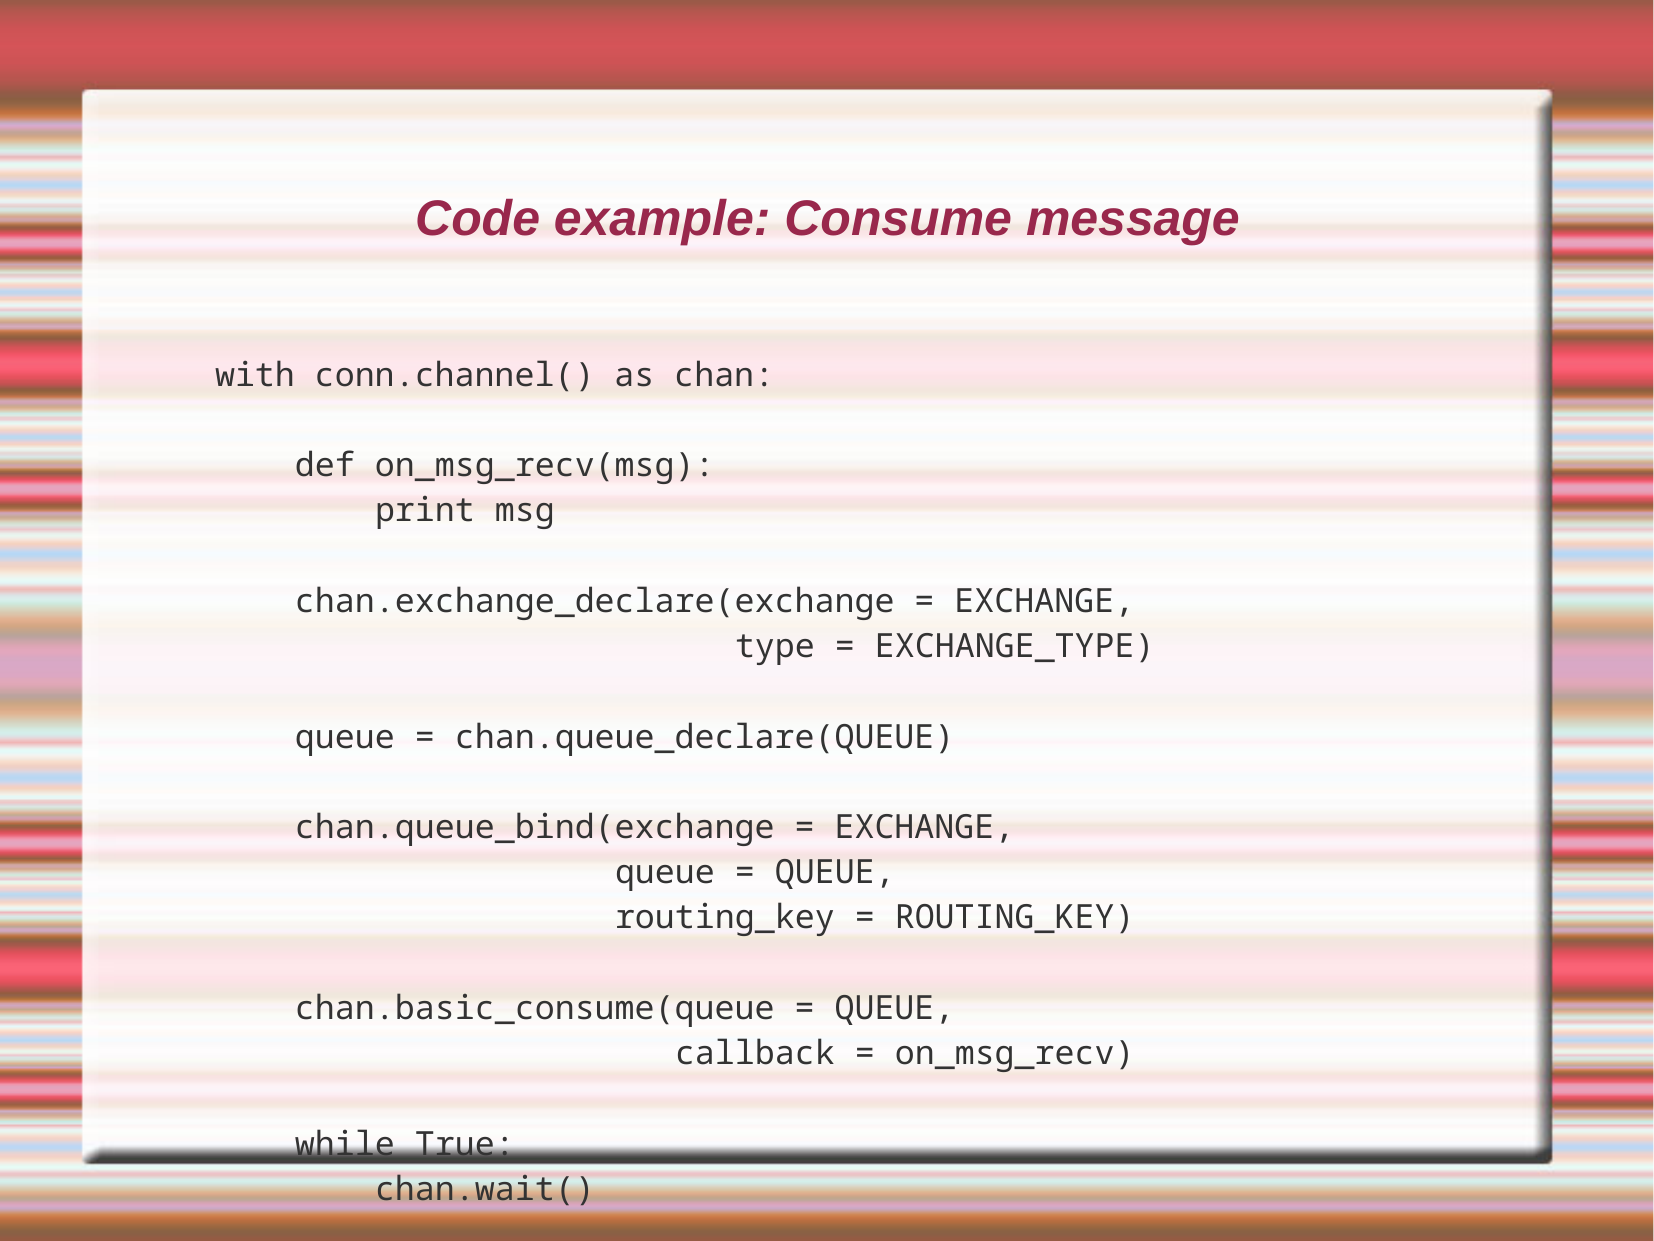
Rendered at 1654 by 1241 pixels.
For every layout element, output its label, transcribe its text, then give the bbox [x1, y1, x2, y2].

list with conn.channel() as chan: def on_msg_recv(msg): print msg chan.exchange_declare(exchange = EXCHANGE, type = EXCHANGE_TYPE) queue = chan.queue_declare(QUEUE) chan.queue_bind(exchange = EXCHANGE, queue = QUEUE, routing_key = ROUTING_KEY) chan.basic_consume(queue = QUEUE, callback = on_msg_recv) while True: chan.wait() [134, 350, 1516, 1170]
picture [0, 0, 1654, 1241]
title Code example: Consume message [121, 114, 1534, 322]
